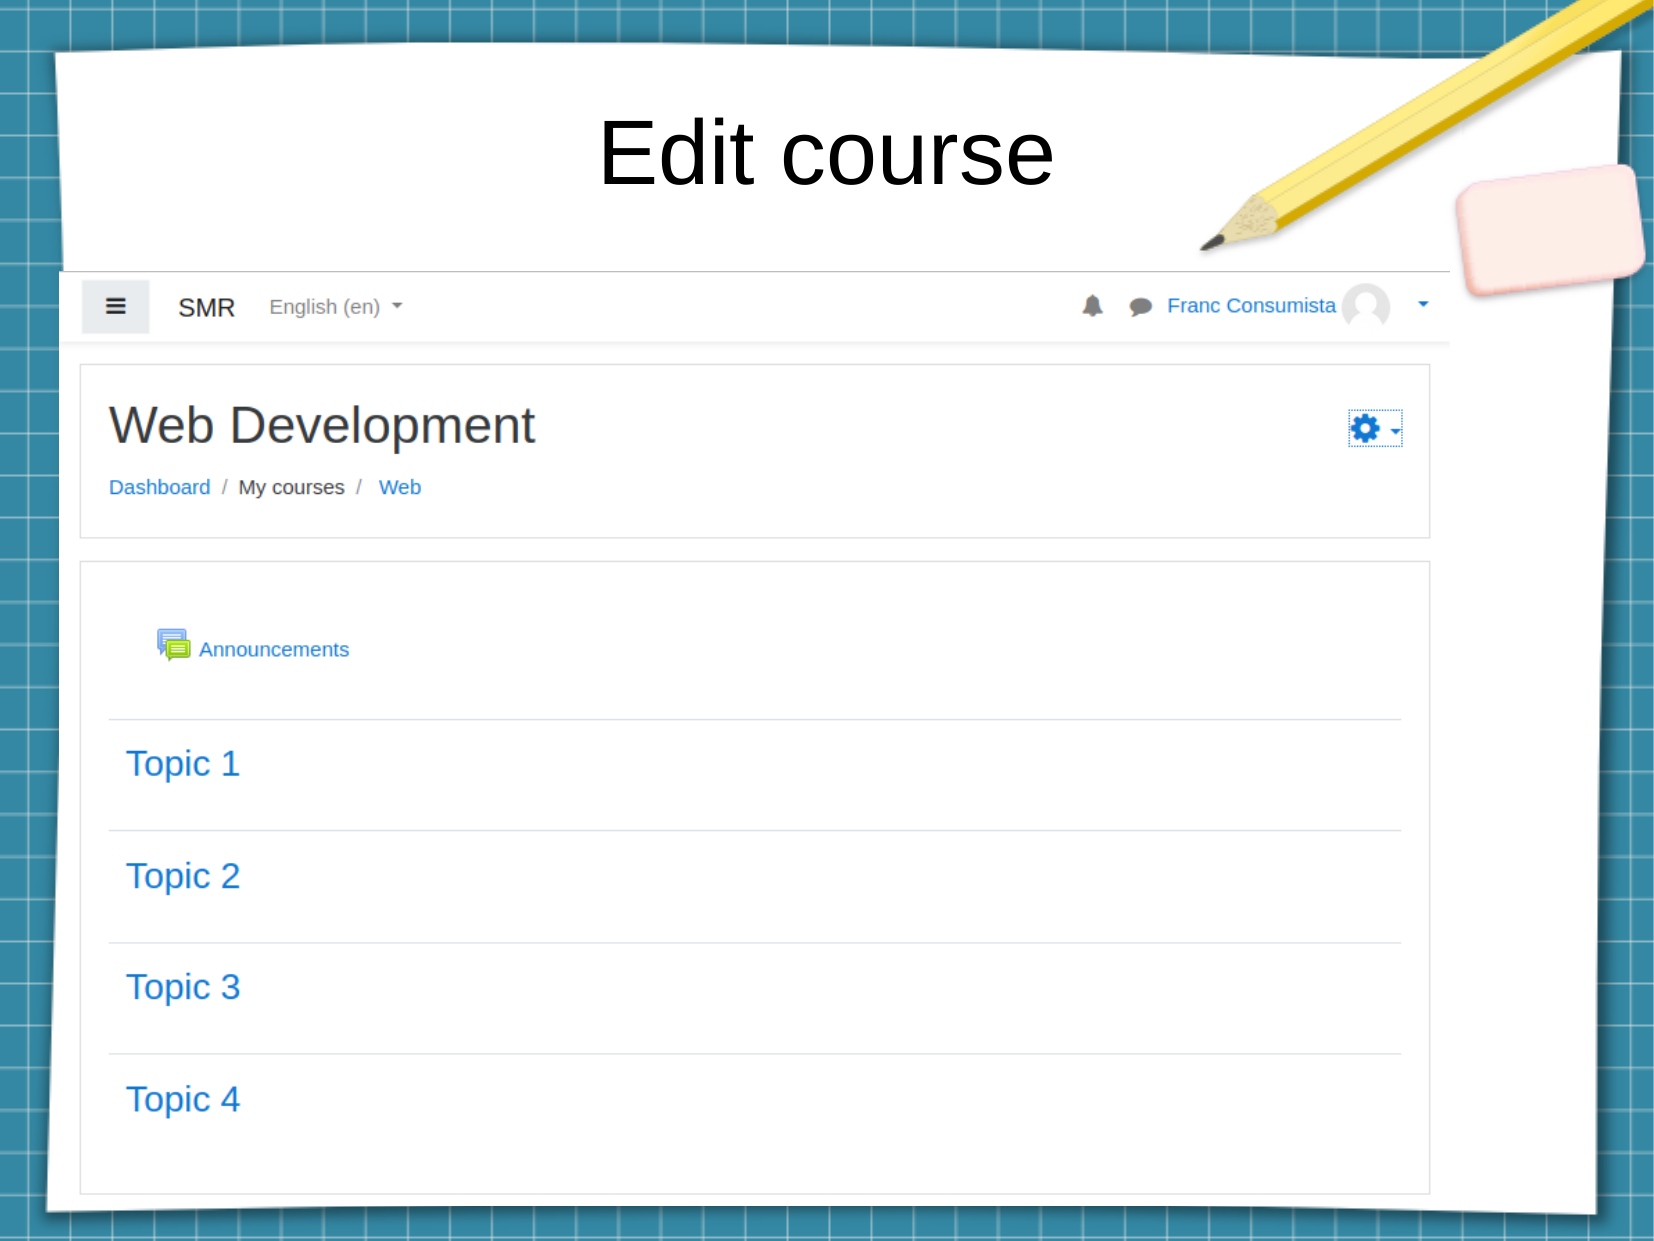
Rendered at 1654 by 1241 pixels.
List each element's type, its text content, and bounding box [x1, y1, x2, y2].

title Edit course [82, 49, 1572, 257]
picture [0, 0, 1654, 1241]
